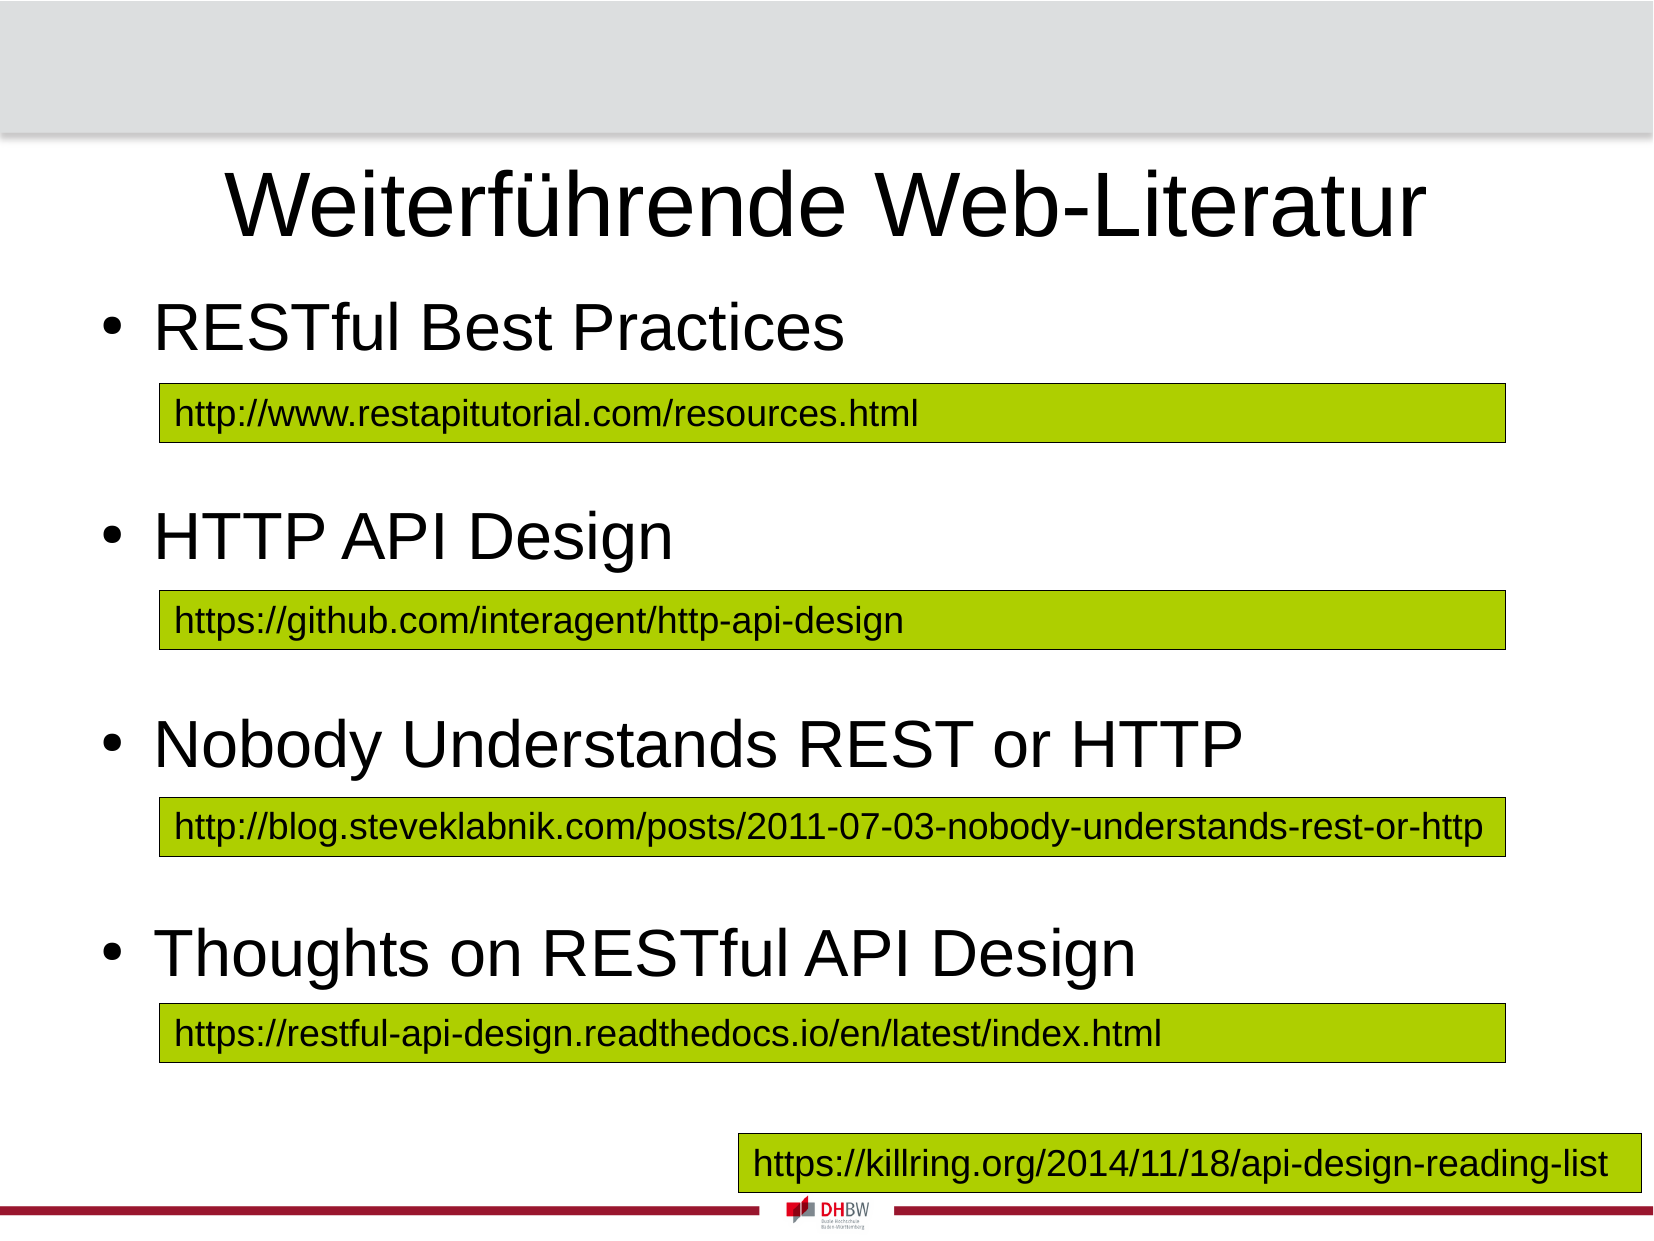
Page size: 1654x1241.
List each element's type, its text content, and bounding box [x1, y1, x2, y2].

text_box https://restful-api-design.readthedocs.io/en/latest/index.html [159, 1003, 1506, 1063]
text_box http://www.restapitutorial.com/resources.html [159, 383, 1506, 443]
picture [0, 1, 1654, 1237]
title Weiterführende Web-Literatur [82, 147, 1571, 257]
text_box https://killring.org/2014/11/18/api-design-reading-list [738, 1133, 1642, 1193]
list RESTful Best Practices HTTP API Design Nobody Understands REST or HTTP Thoughts on RESTful API Design [82, 290, 1571, 1010]
text_box https://github.com/interagent/http-api-design [159, 590, 1506, 650]
text_box http://blog.steveklabnik.com/posts/2011-07-03-nobody-understands-rest-or-http [159, 797, 1506, 857]
